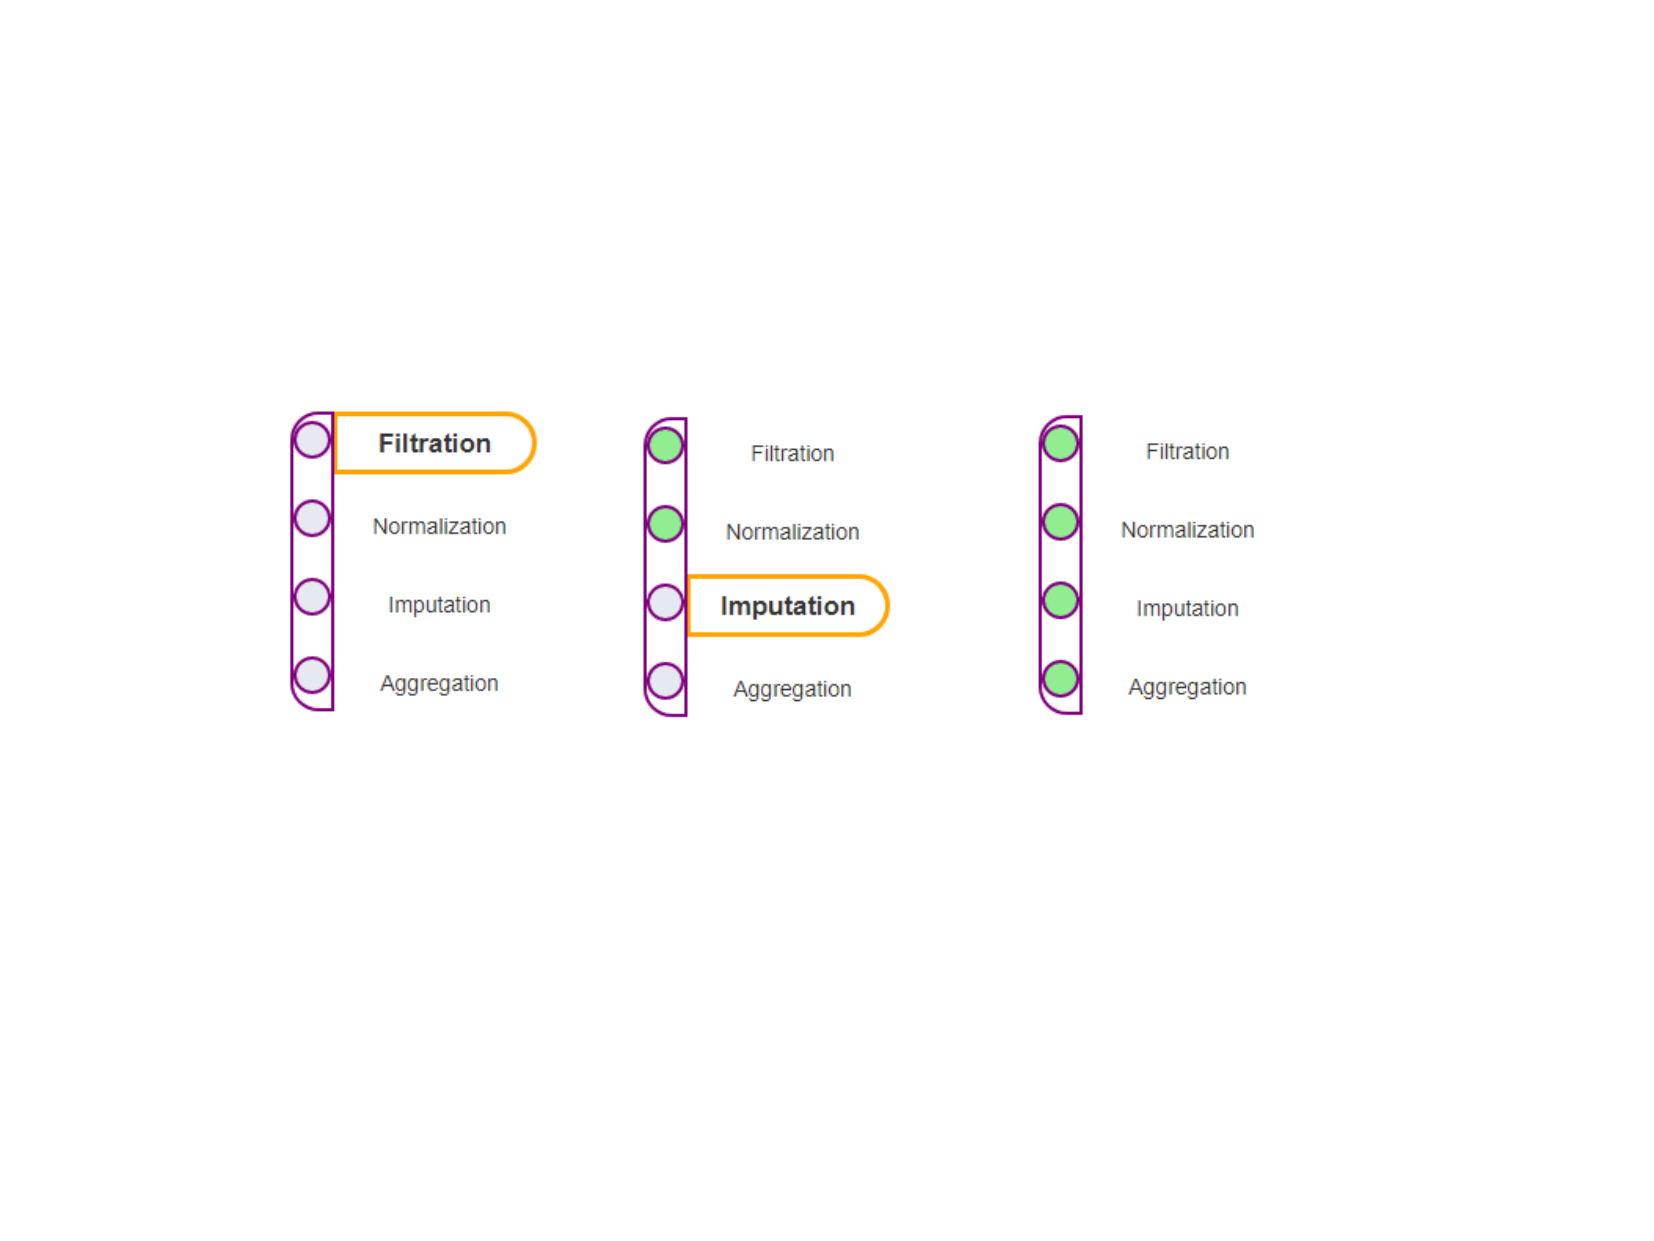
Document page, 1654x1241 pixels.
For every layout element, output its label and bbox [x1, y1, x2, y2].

picture [1017, 406, 1312, 745]
picture [278, 404, 556, 721]
picture [625, 408, 906, 733]
